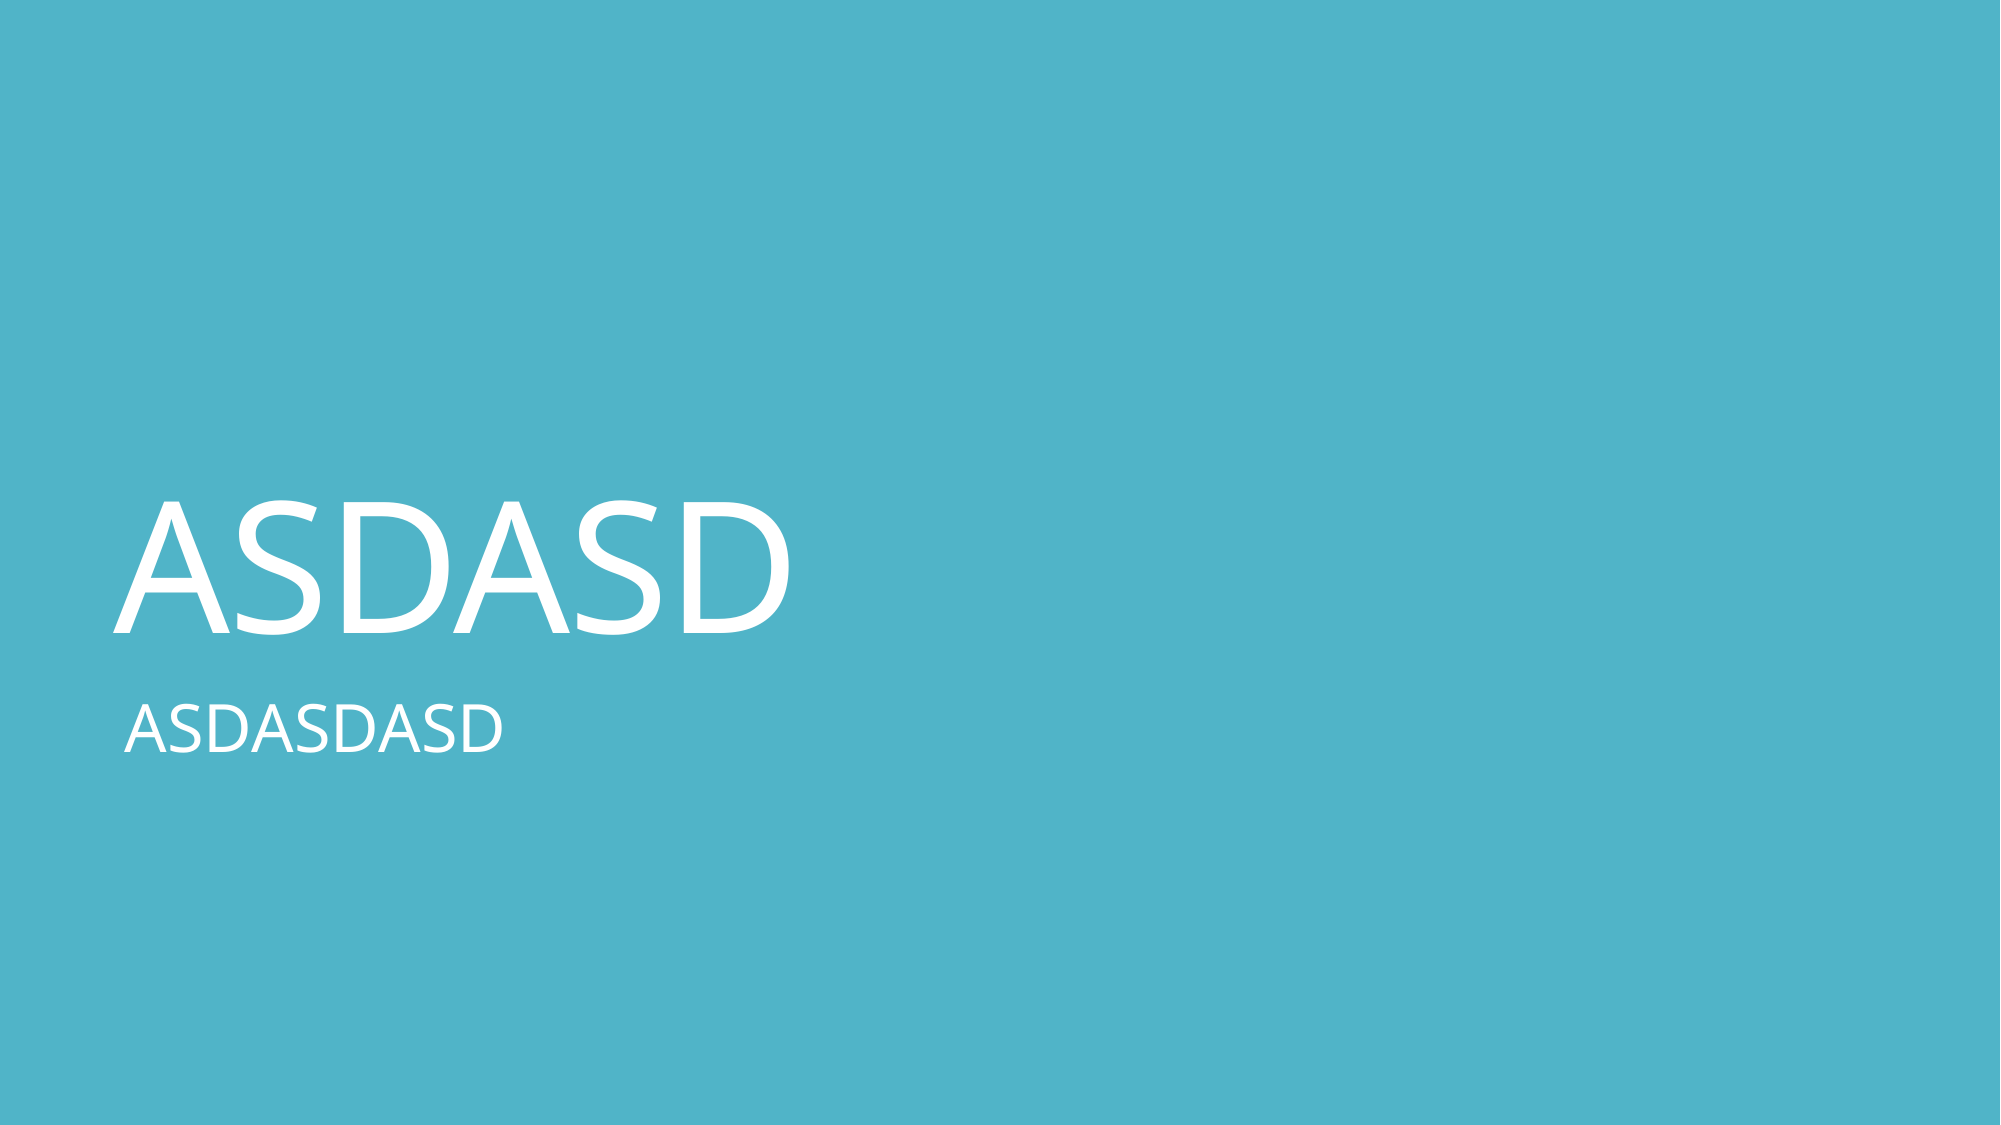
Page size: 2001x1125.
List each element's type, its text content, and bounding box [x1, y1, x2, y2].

subtitle ASDASDASD [109, 690, 1624, 961]
title ASDASD [98, 126, 1868, 677]
